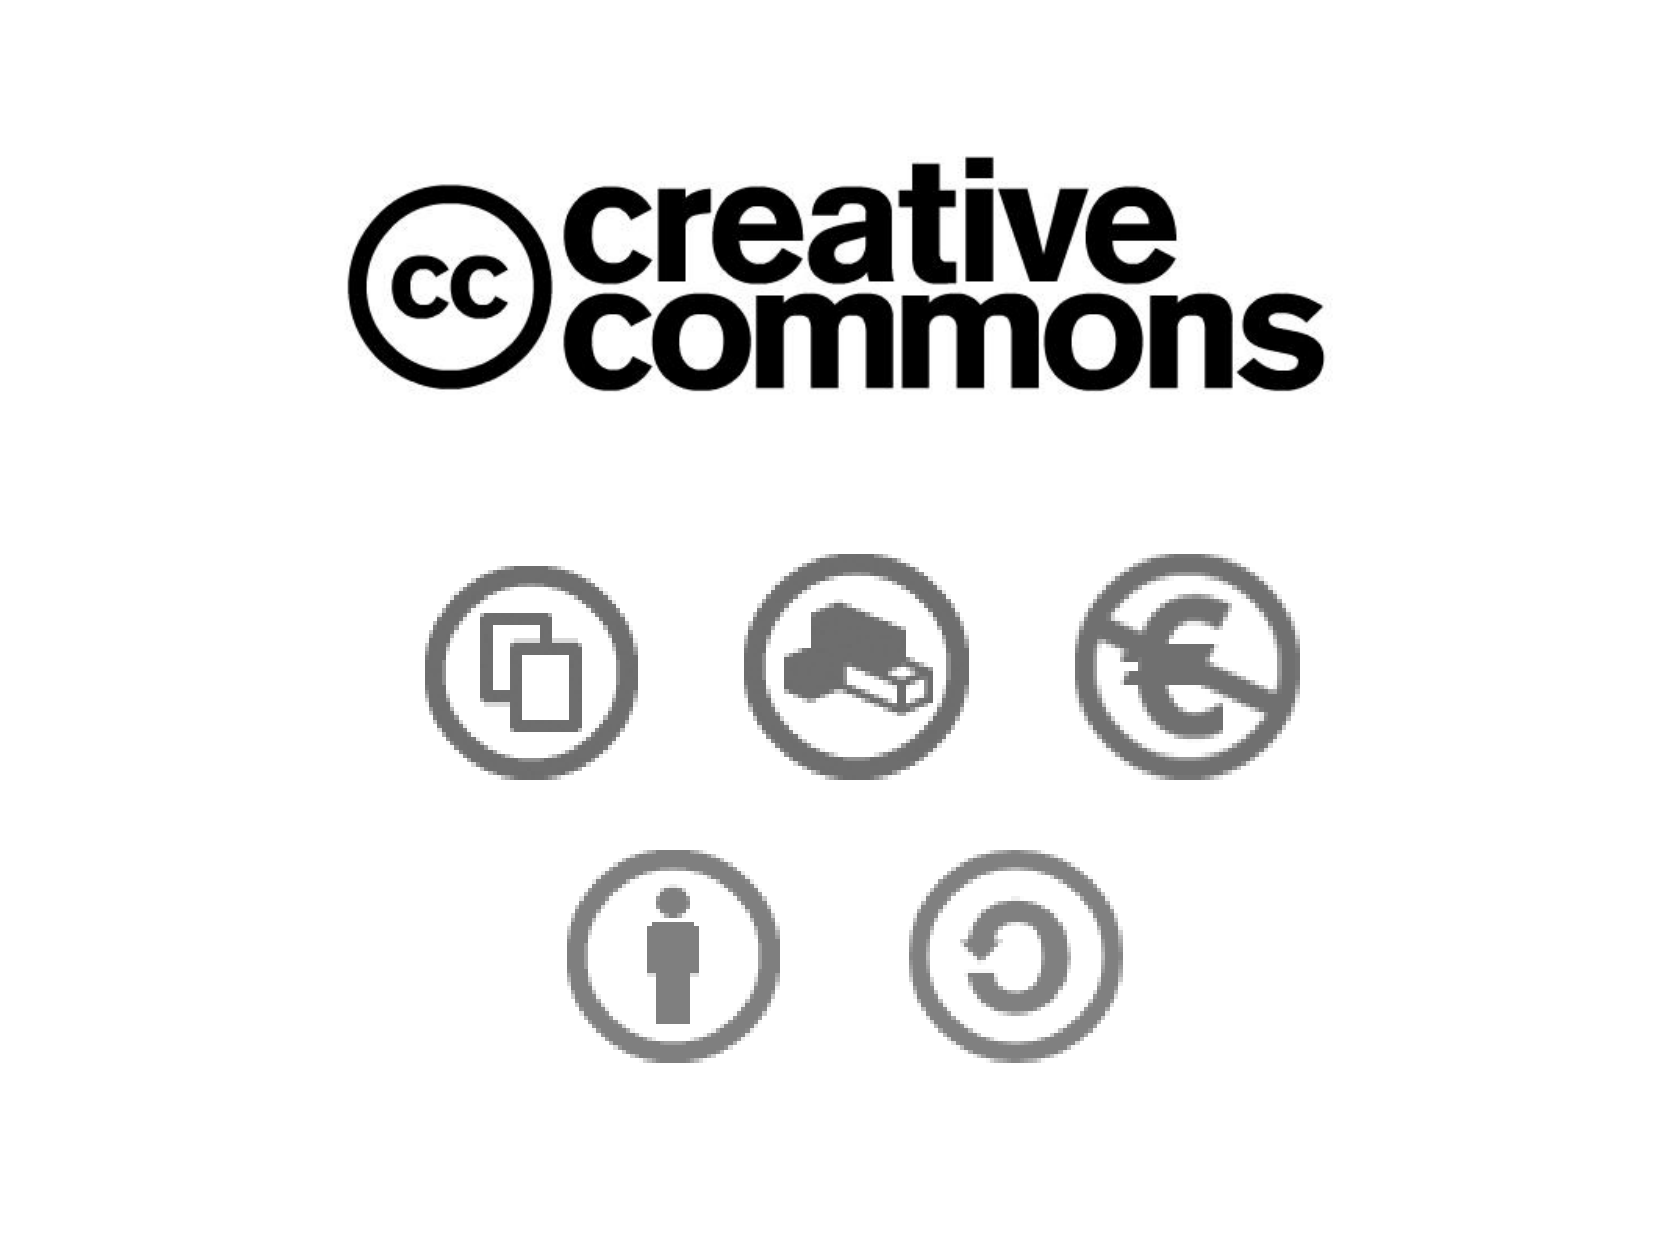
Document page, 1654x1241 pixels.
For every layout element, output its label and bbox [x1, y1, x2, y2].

picture [1075, 554, 1300, 780]
picture [425, 566, 638, 780]
picture [744, 554, 969, 780]
picture [909, 850, 1123, 1063]
picture [295, 94, 1358, 496]
picture [567, 850, 780, 1063]
